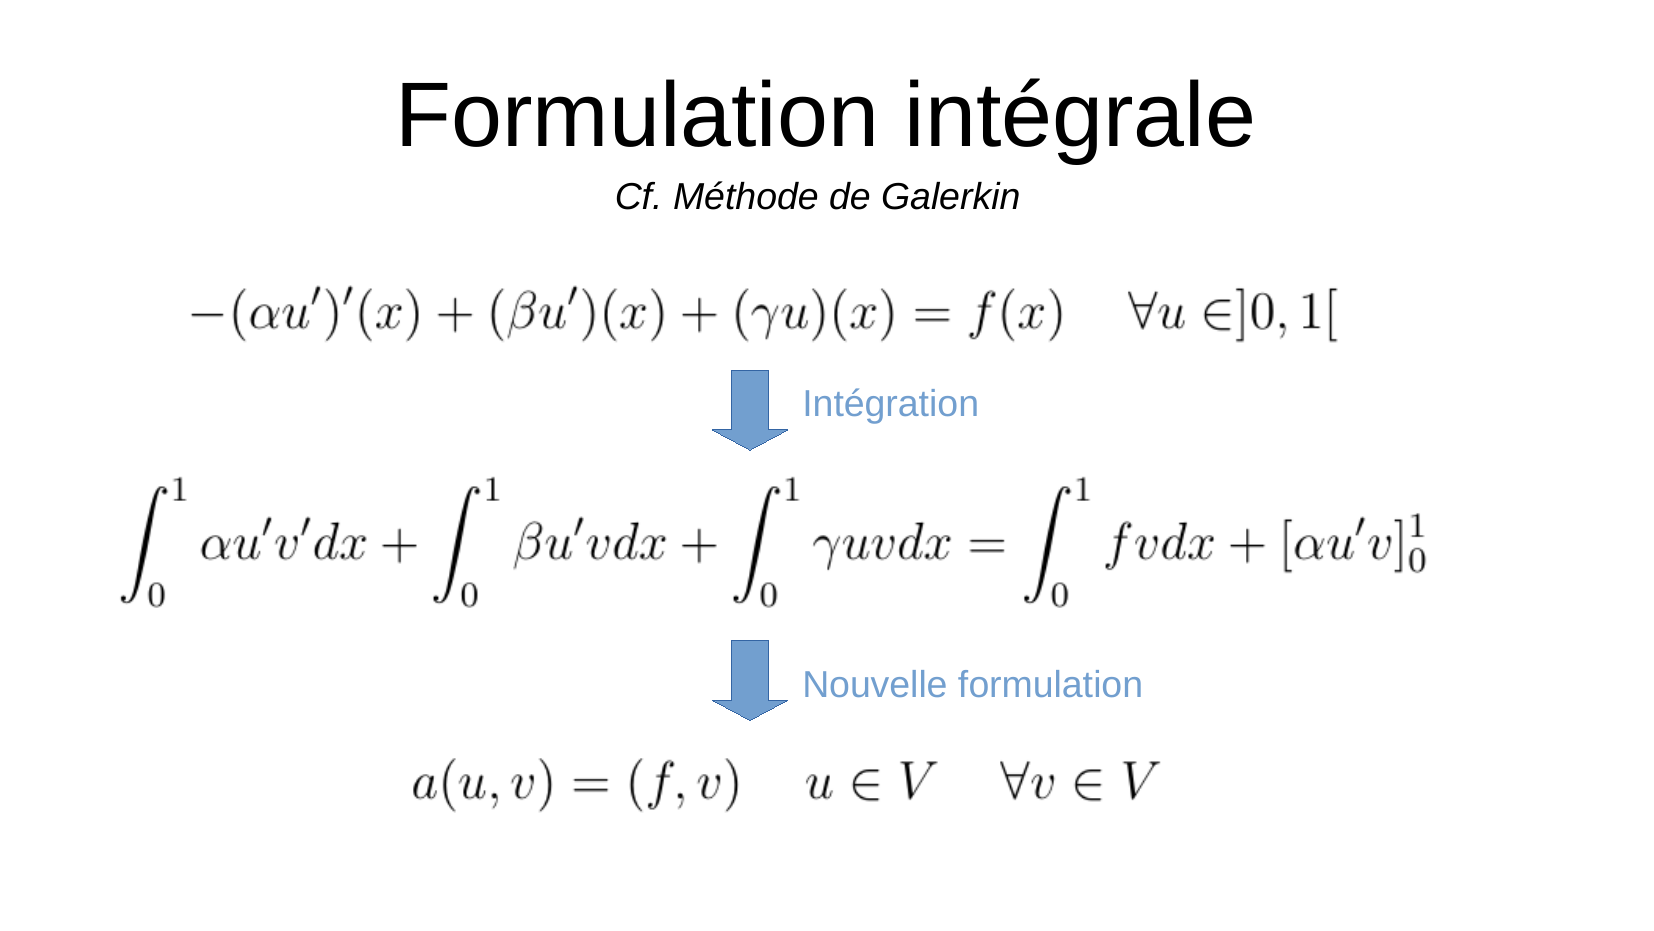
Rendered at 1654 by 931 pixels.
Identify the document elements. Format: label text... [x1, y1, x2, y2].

title Formulation intégrale [82, 37, 1571, 193]
picture [412, 749, 1201, 821]
text_box [712, 370, 787, 451]
text_box Intégration [787, 375, 1313, 432]
picture [112, 449, 1506, 641]
picture [189, 262, 1388, 371]
text_box Cf. Méthode de Galerkin [600, 168, 1201, 226]
text_box Nouvelle formulation [787, 655, 1313, 713]
text_box [712, 640, 787, 721]
